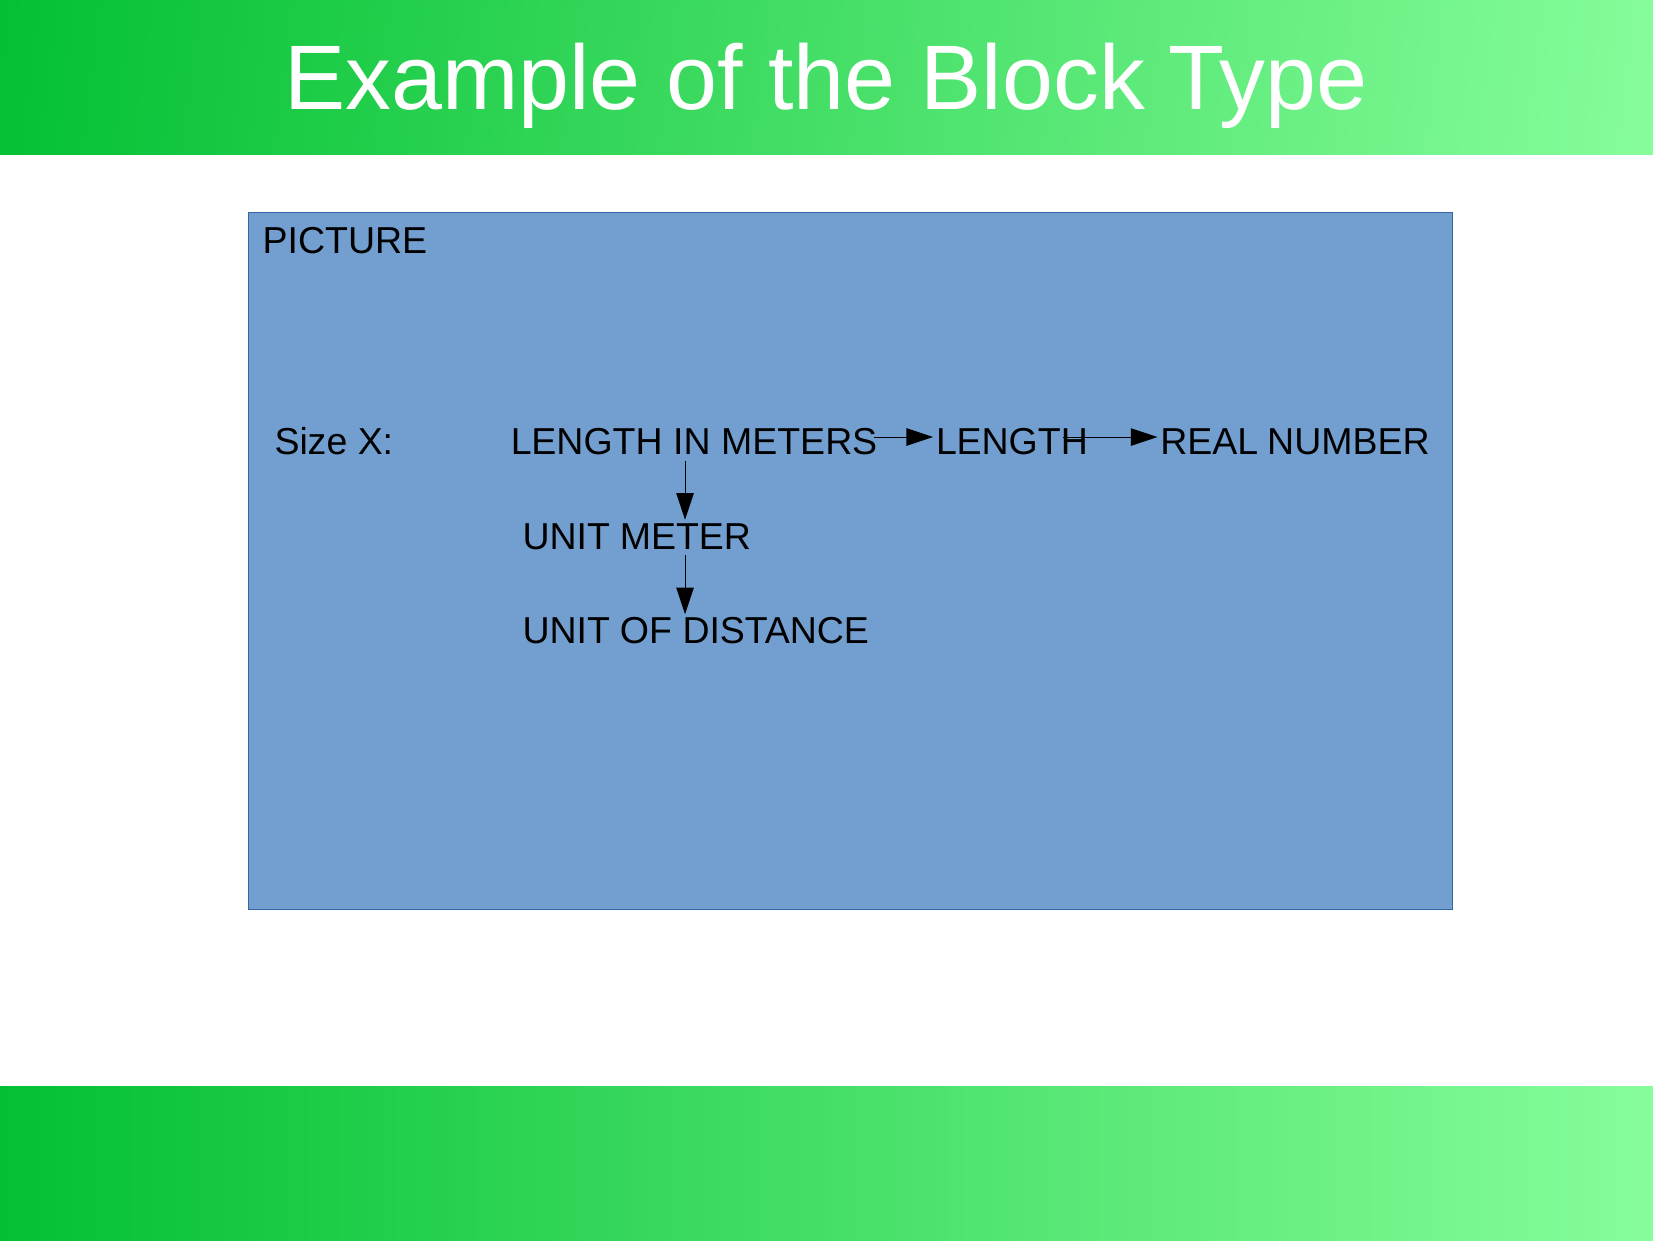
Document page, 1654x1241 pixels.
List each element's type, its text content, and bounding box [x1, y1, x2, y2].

text_box UNIT OF DISTANCE [507, 602, 1040, 662]
text_box LENGTH [921, 413, 1111, 513]
text_box [248, 212, 1453, 910]
title Example of the Block Type [82, 25, 1571, 130]
text_box UNIT METER [507, 507, 863, 567]
text_box Size X: [259, 413, 508, 473]
text_box REAL NUMBER [1145, 413, 1453, 473]
text_box PICTURE [248, 212, 461, 272]
text_box LENGTH IN METERS [496, 413, 898, 513]
